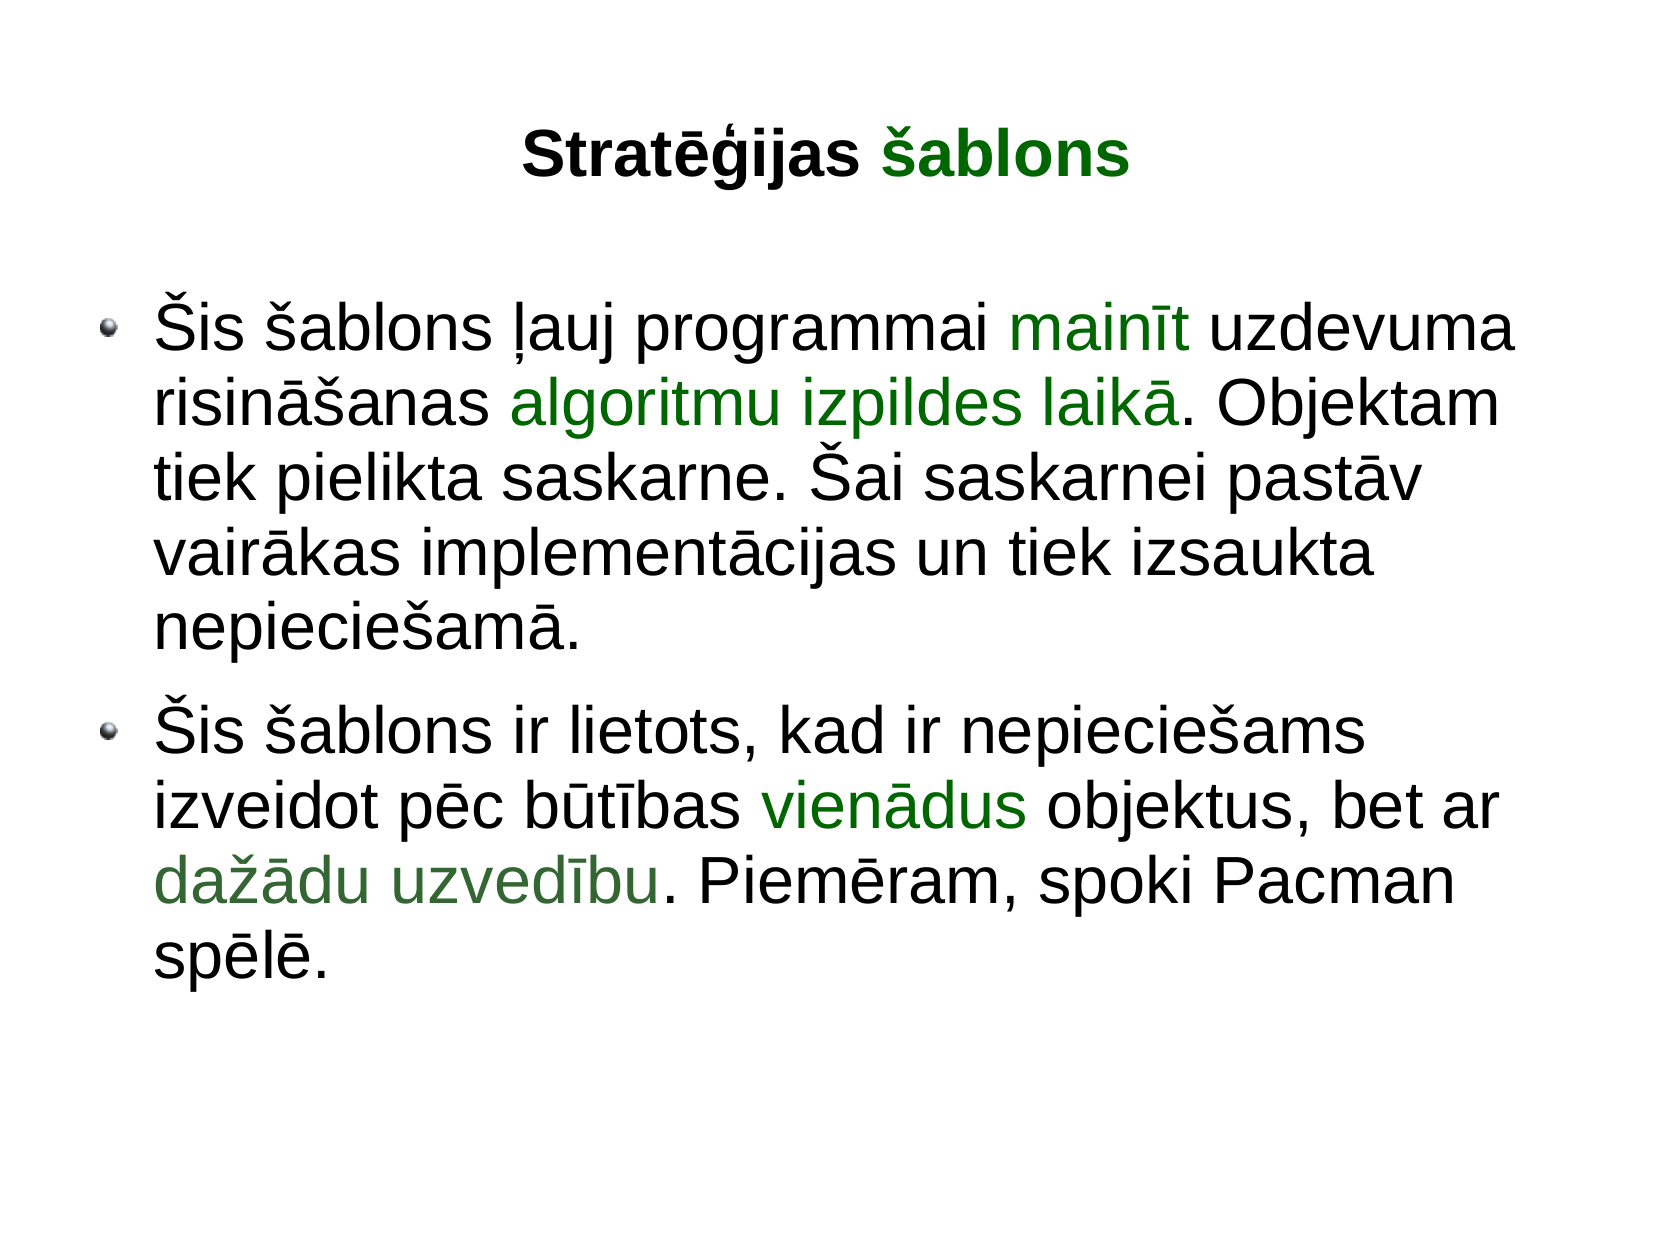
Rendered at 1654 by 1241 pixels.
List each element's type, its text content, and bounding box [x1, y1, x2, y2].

title Stratēģijas šablons [82, 49, 1571, 257]
list Šis šablons ļauj programmai mainīt uzdevuma risināšanas algoritmu izpildes laikā. Objektam tiek pielikta saskarne. Šai saskarnei pastāv vairākas implementācijas un tiek izsaukta nepieciešamā. Šis šablons ir lietots, kad ir nepieciešams izveidot pēc būtības vienādus objektus, bet ar dažādu uzvedību. Piemēram, spoki Pacman spēlē. [82, 290, 1571, 1010]
